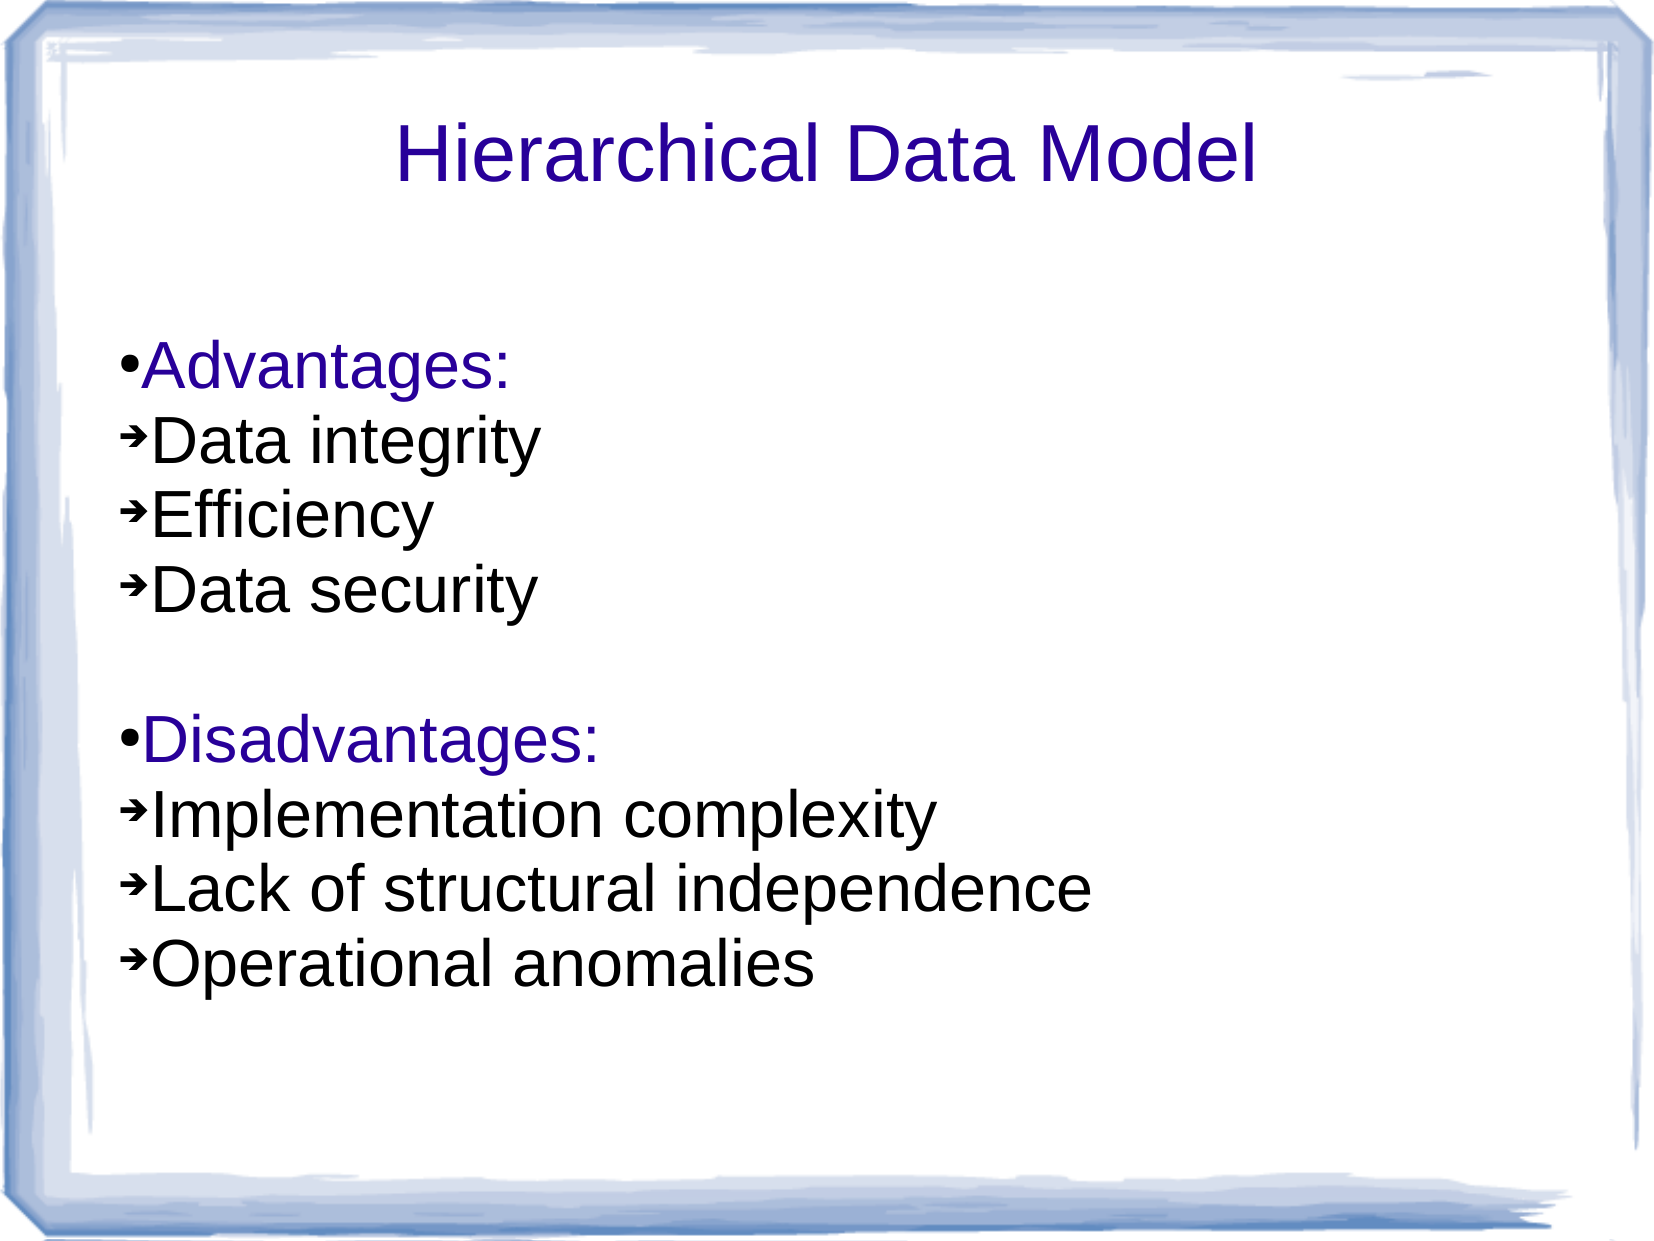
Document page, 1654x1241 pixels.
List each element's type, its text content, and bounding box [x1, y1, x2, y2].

picture [0, 0, 1654, 1241]
subtitle Advantages: Data integrity Efficiency Data security Disadvantages: Implementation complexity Lack of structural independence Operational anomalies [118, 327, 1571, 1001]
title Hierarchical Data Model [82, 56, 1571, 250]
